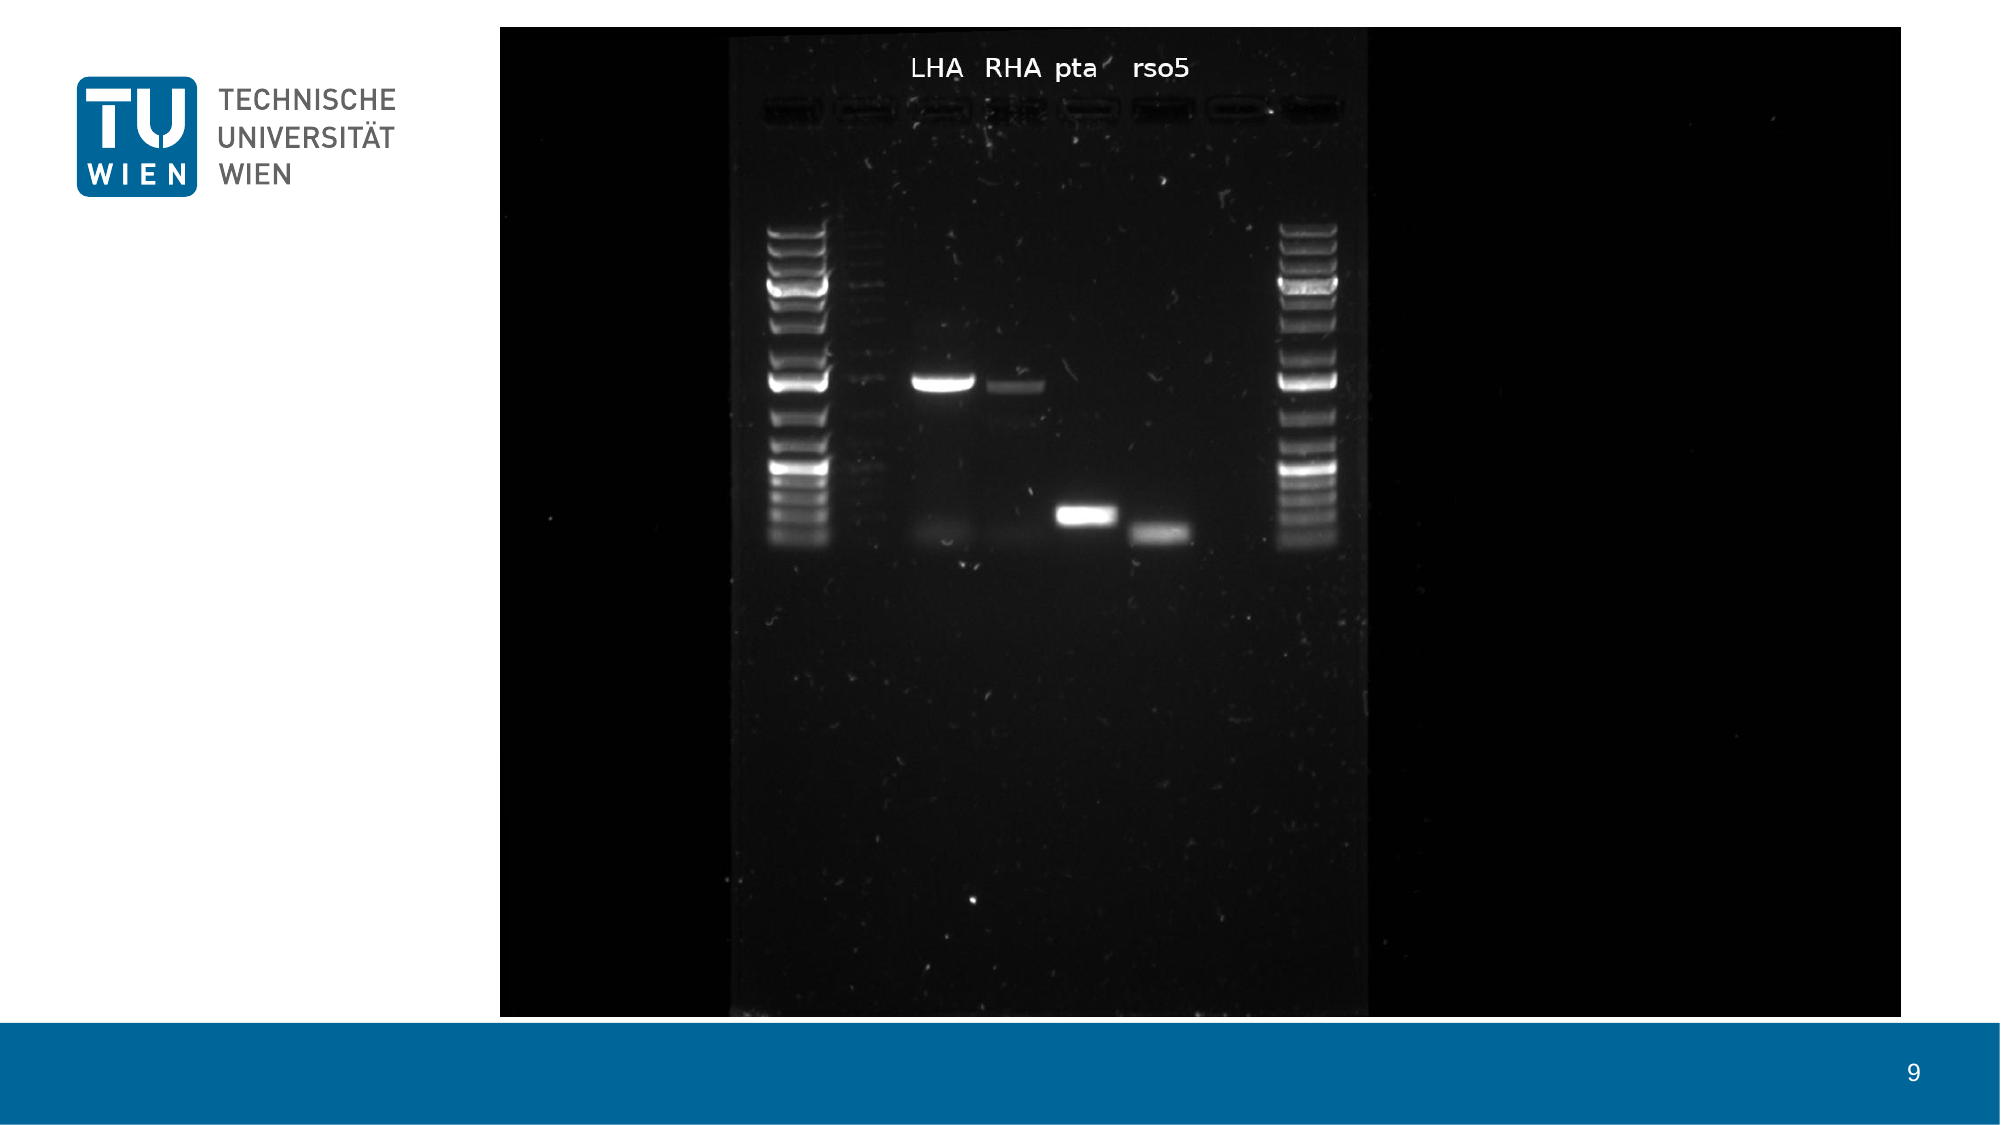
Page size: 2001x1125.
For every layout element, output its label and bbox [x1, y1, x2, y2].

picture [500, 27, 1901, 1017]
